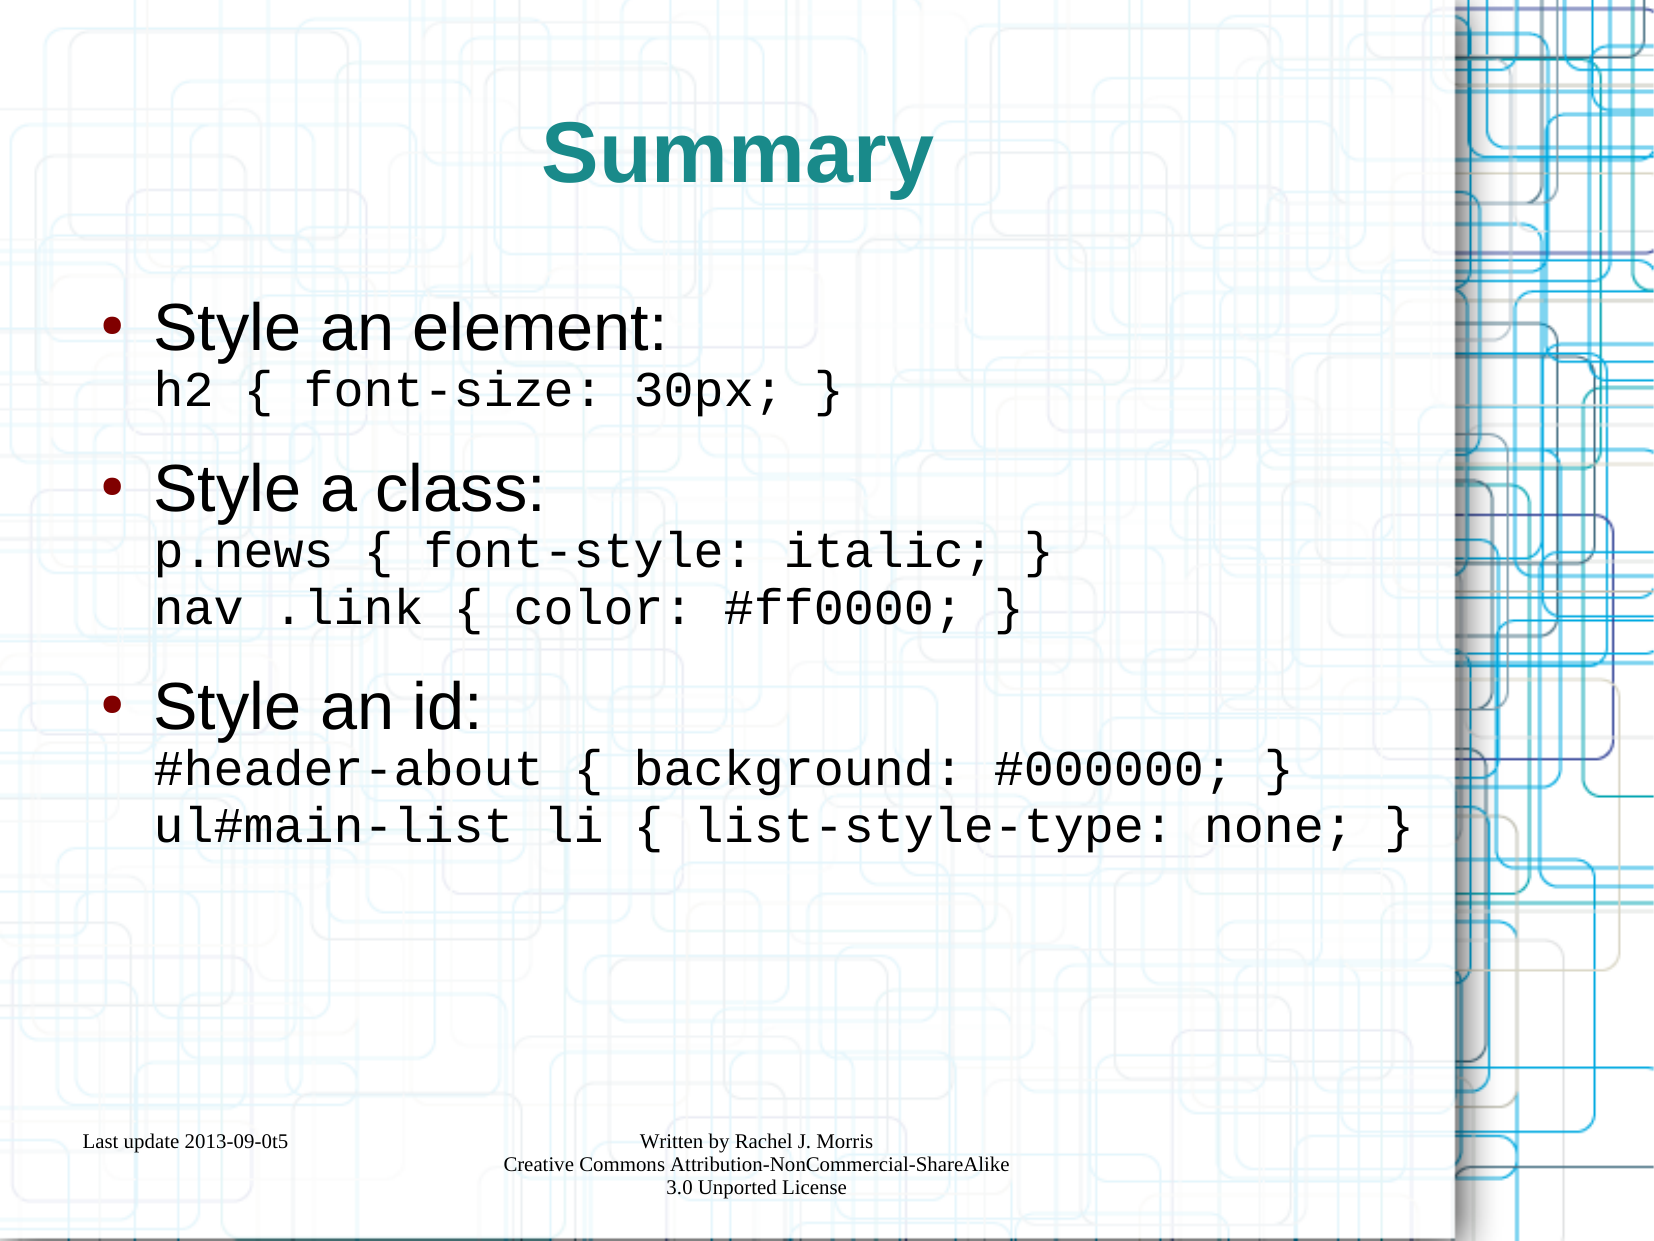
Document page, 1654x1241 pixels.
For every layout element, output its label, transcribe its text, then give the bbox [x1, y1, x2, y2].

picture [0, 0, 1654, 1241]
list Style an element: h2 { font-size: 30px; } Style a class: p.news { font-style: italic; } nav .link { color: #ff0000; } Style an id: #header-about { background: #000000; } ul#main-list li { list-style-type: none; } [82, 290, 1418, 1010]
title Summary [59, 49, 1418, 257]
